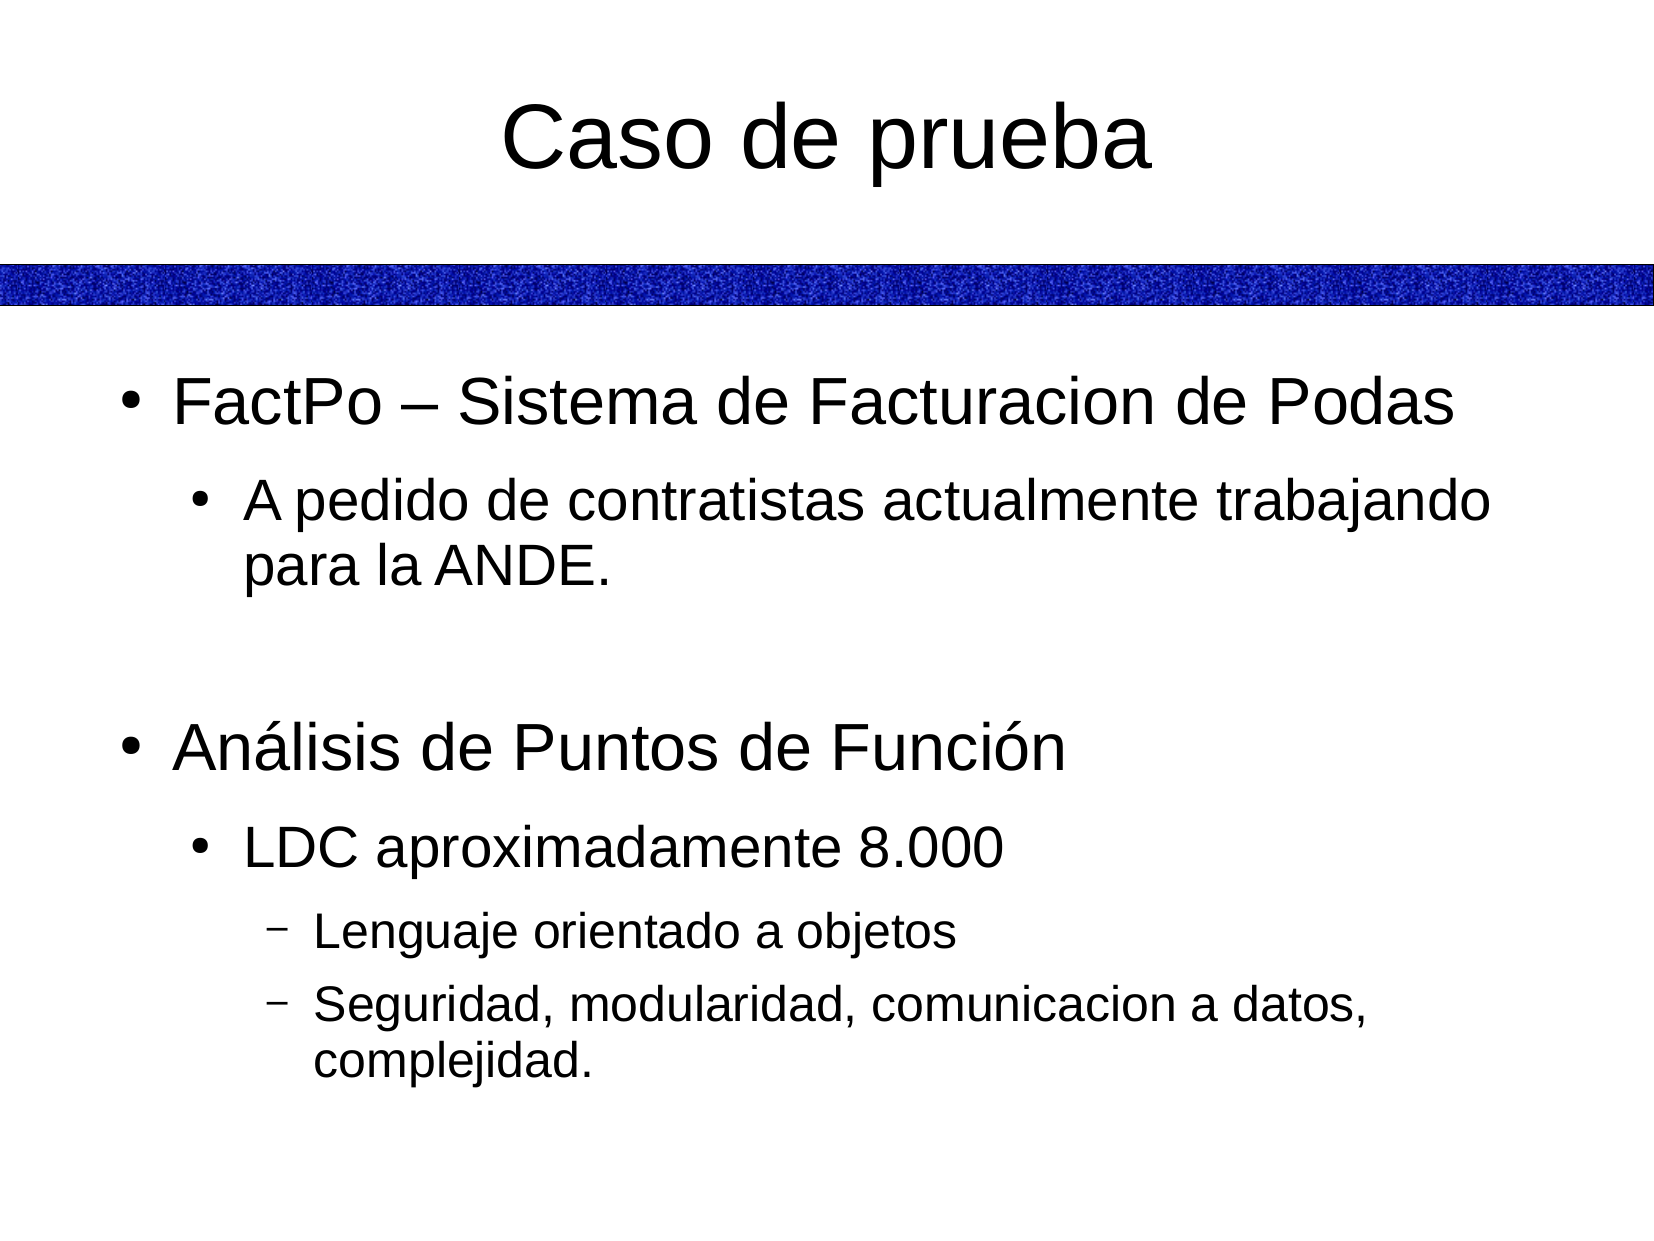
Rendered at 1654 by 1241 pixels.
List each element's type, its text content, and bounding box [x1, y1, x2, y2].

list FactPo – Sistema de Facturacion de Podas A pedido de contratistas actualmente trabajando para la ANDE. Análisis de Puntos de Función LDC aproximadamente 8.000 Lenguaje orientado a objetos Seguridad, modularidad, comunicacion a datos, complejidad. [101, 363, 1549, 1168]
picture [0, 265, 1653, 305]
title Caso de prueba [58, 14, 1595, 260]
